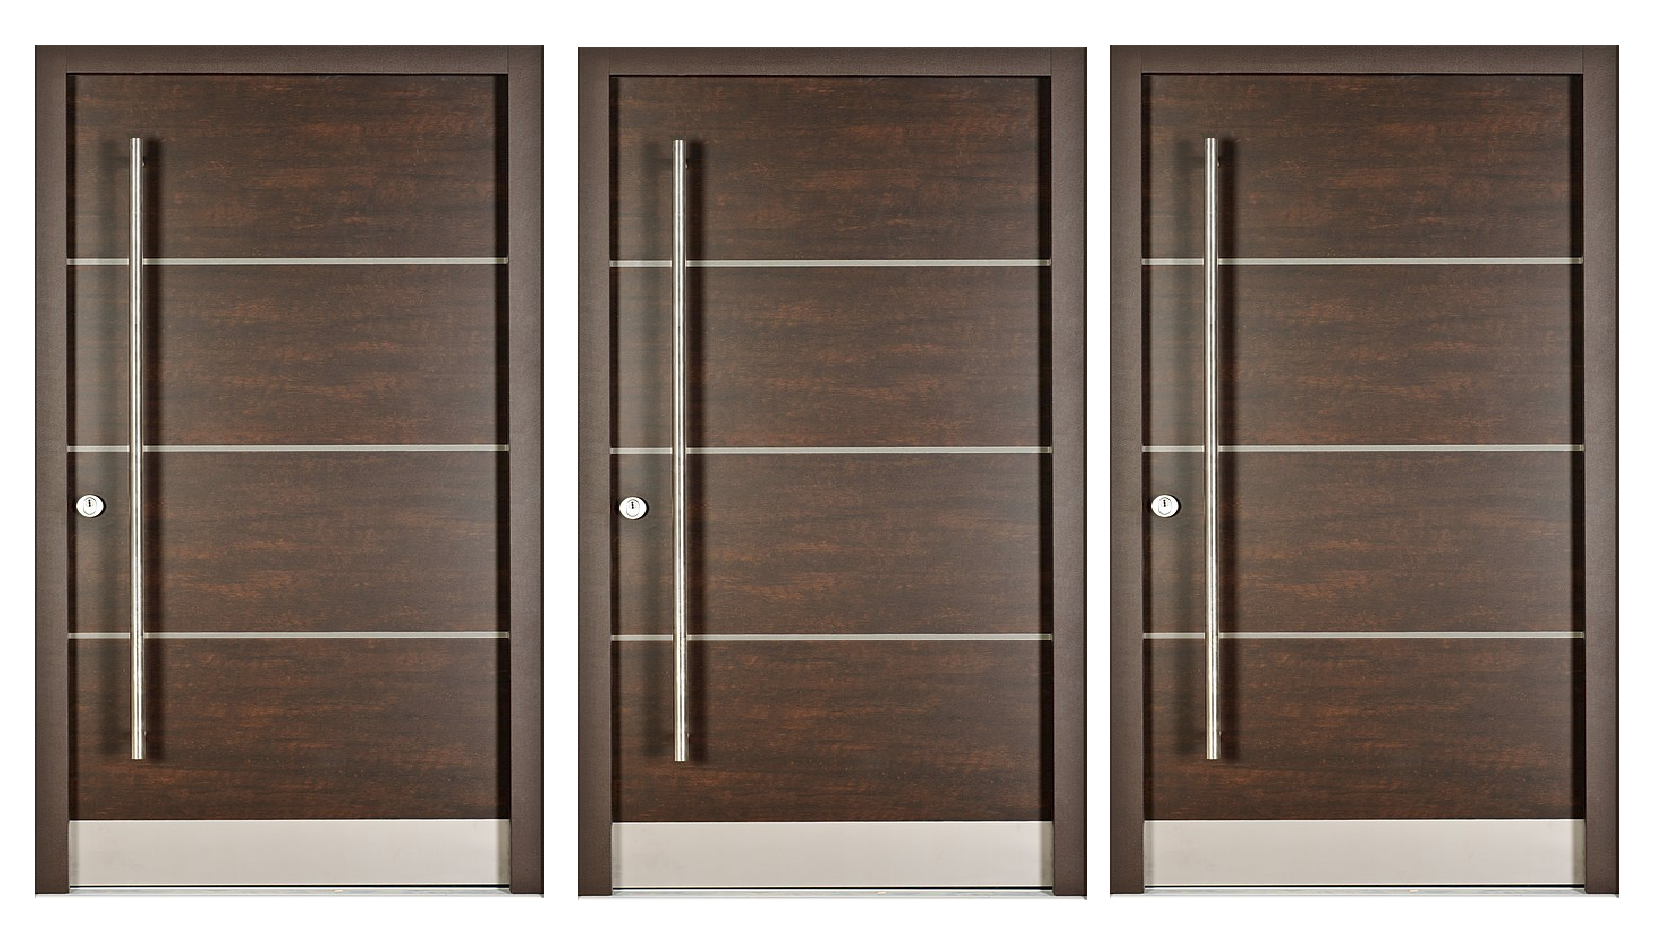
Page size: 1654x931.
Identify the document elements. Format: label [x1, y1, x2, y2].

picture [35, 45, 544, 898]
picture [578, 47, 1087, 900]
picture [1110, 45, 1619, 898]
